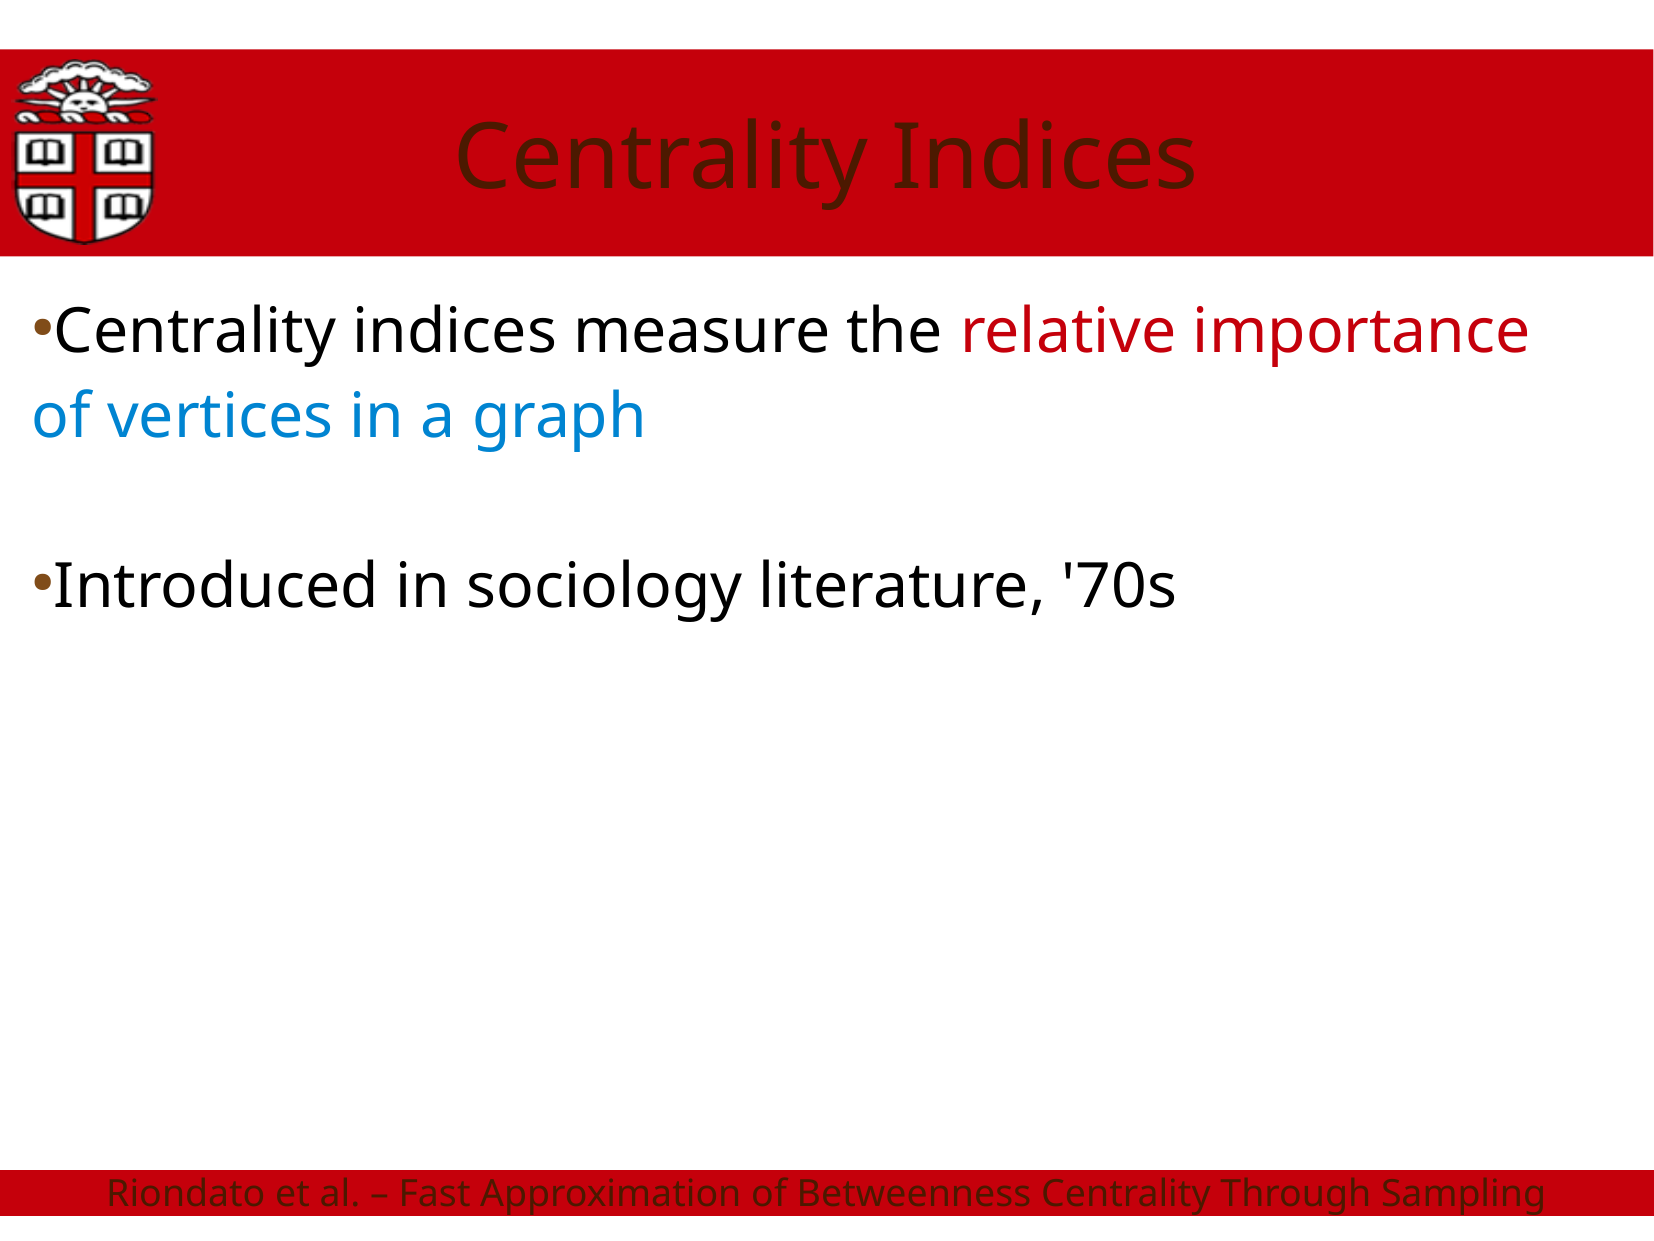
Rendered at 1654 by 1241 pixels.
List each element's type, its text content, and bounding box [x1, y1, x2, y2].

text_box Centrality indices measure the relative importance of vertices in a graph Introduced in sociology literature, '70s [16, 278, 1607, 1170]
title Centrality Indices [0, 49, 1654, 257]
text_box Riondato et al. – Fast Approximation of Betweenness Centrality Through Sampling [0, 1170, 1654, 1216]
picture [11, 59, 158, 245]
